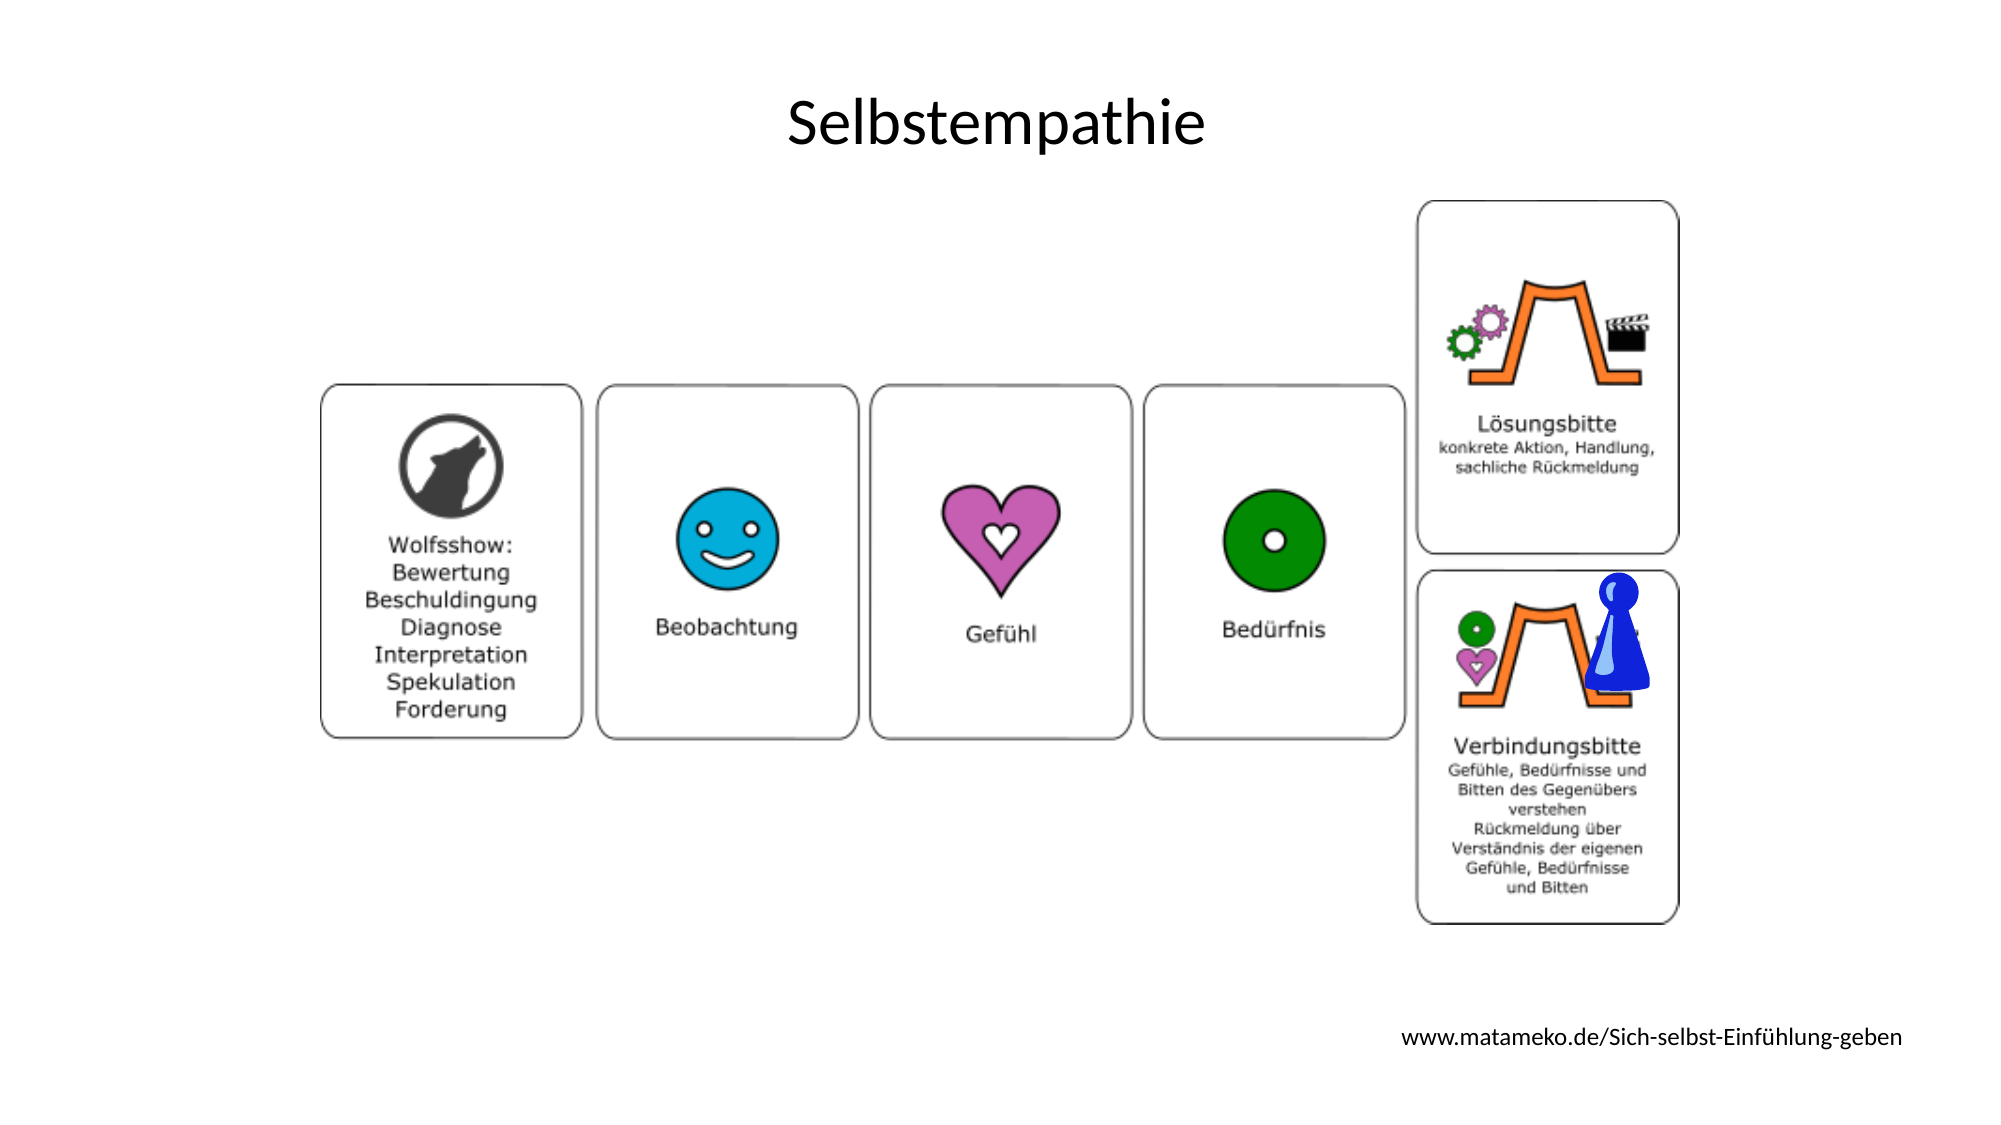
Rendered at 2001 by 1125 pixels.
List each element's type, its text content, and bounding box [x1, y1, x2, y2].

text_box www.matameko.de/Sich-selbst-Einfühlung-geben [1386, 1013, 1919, 1058]
text_box Selbstempathie [772, 70, 1228, 167]
text_box [1584, 572, 1650, 691]
picture [320, 200, 1680, 925]
